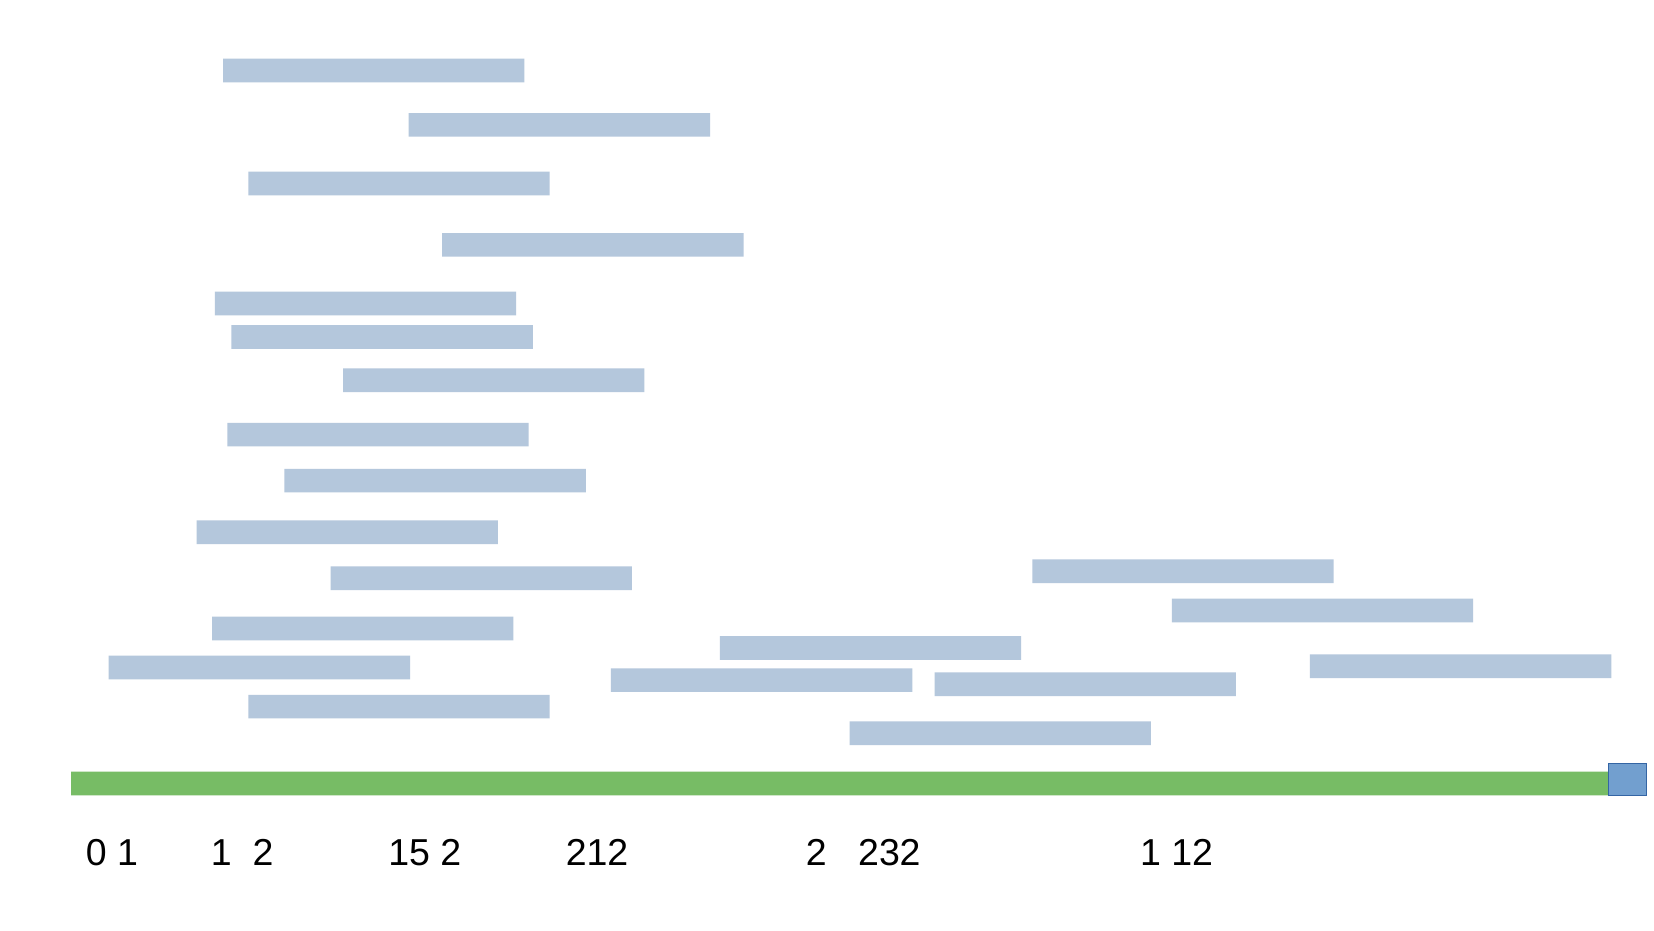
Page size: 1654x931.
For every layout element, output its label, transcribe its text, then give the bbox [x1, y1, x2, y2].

text_box [71, 763, 1647, 796]
text_box [719, 636, 1022, 660]
text_box [196, 520, 498, 545]
text_box [330, 566, 632, 591]
text_box [212, 616, 514, 641]
text_box [849, 721, 1151, 746]
text_box [1309, 654, 1612, 679]
text_box [408, 113, 711, 137]
text_box [1032, 559, 1334, 584]
text_box [214, 291, 517, 316]
text_box [248, 694, 550, 719]
text_box [442, 233, 744, 257]
text_box [284, 468, 586, 493]
text_box [934, 672, 1236, 697]
text_box [231, 325, 533, 349]
text_box [223, 58, 525, 83]
text_box [343, 368, 645, 393]
text_box [248, 171, 550, 196]
text_box [227, 422, 529, 447]
text_box [108, 655, 411, 680]
text_box [1171, 598, 1474, 623]
text_box 0 1 1 2 15 2 212 2 232 1 12 [71, 823, 1615, 881]
text_box [610, 668, 913, 692]
